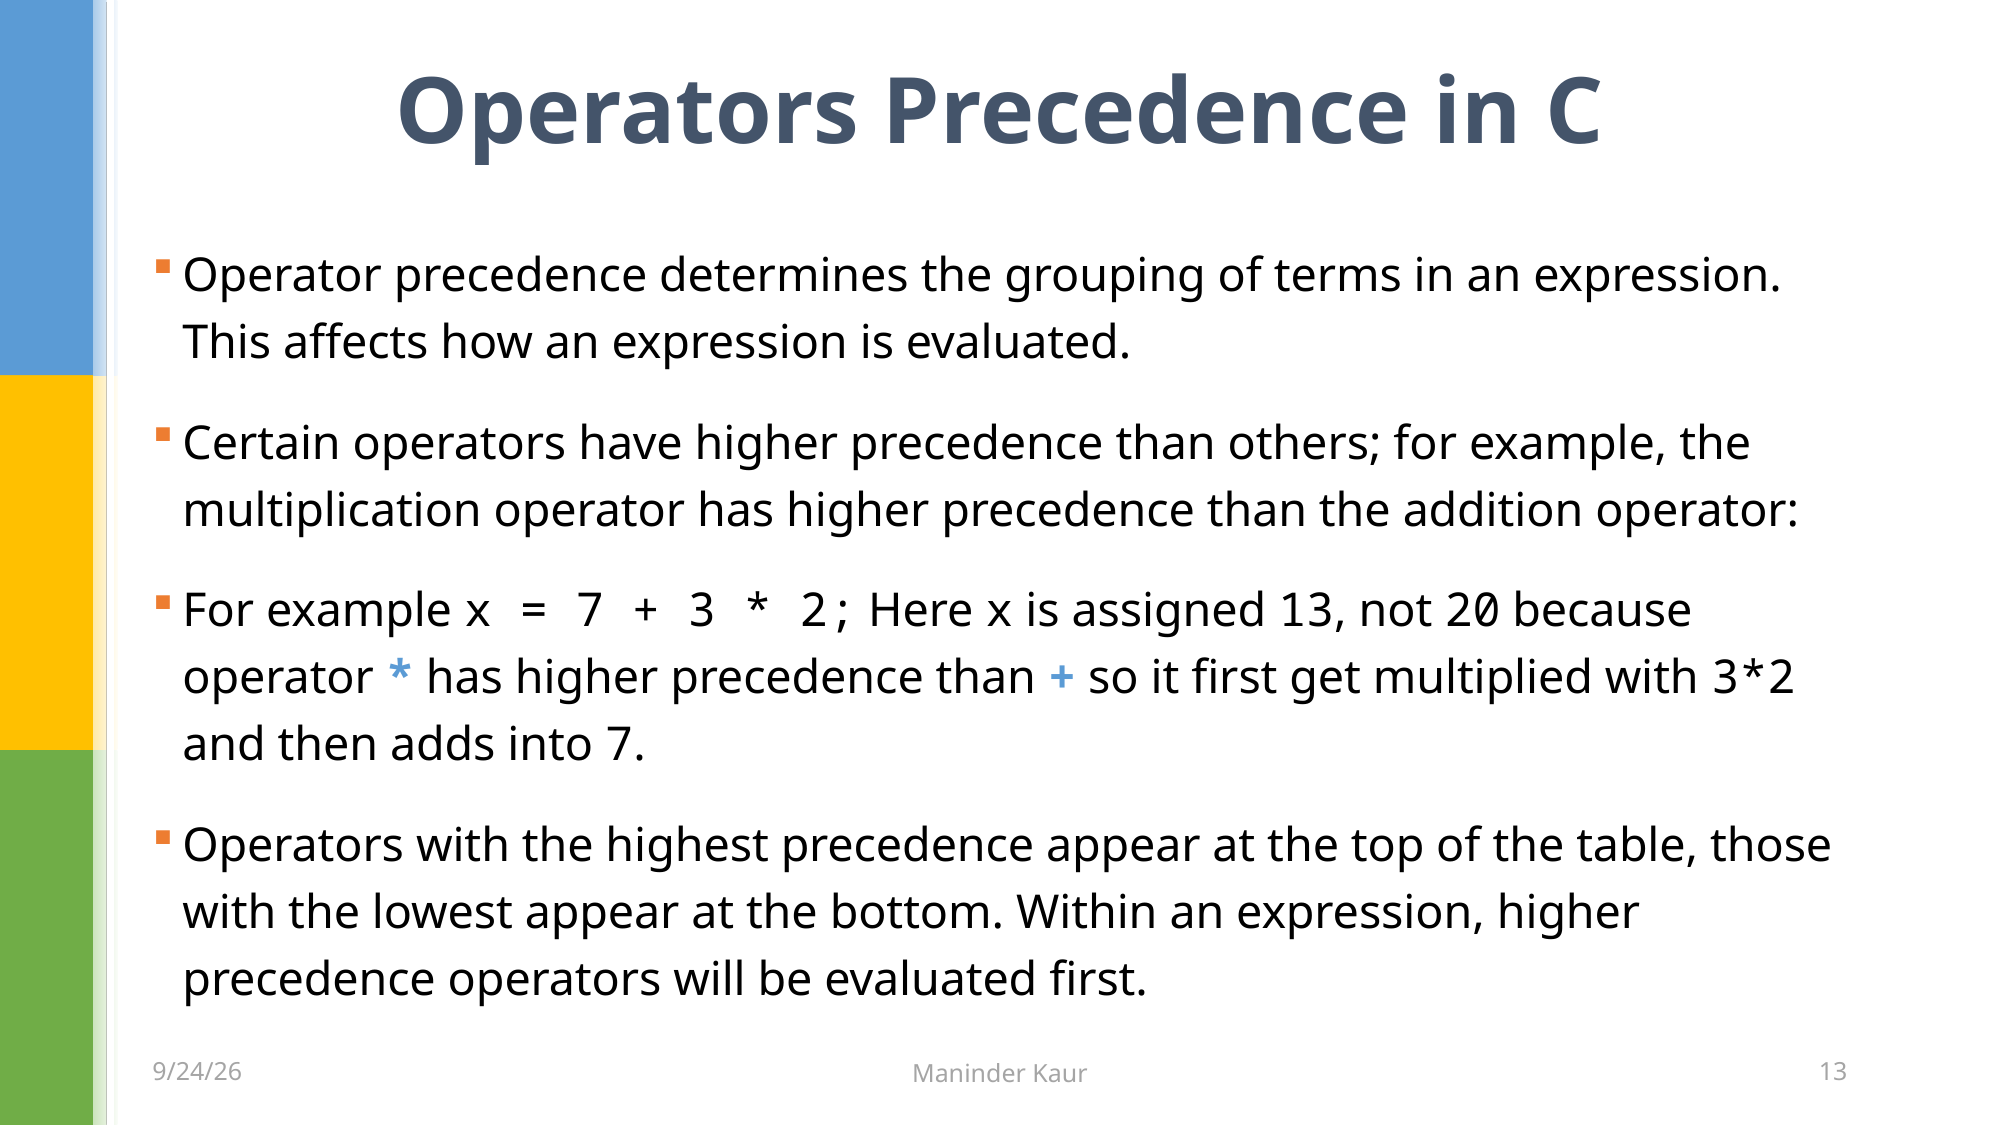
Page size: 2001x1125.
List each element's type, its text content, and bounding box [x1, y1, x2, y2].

slide_number <number> [1325, 1042, 1863, 1103]
list Operator precedence determines the grouping of terms in an expression. This affects how an expression is evaluated. Certain operators have higher precedence than others; for example, the multiplication operator has higher precedence than the addition operator: For example x = 7 + 3 * 2; Here x is assigned 13, not 20 because operator * has higher precedence than + so it first get multiplied with 3*2 and then adds into 7. Operators with the highest precedence appear at the top of the table, those with the lowest appear at the bottom. Within an expression, higher precedence operators will be evaluated first. [137, 226, 1863, 1014]
slide_number 1/21/15 [137, 1042, 675, 1103]
title Operators Precedence in C [137, 25, 1863, 190]
footer Maninder Kaur [762, 1042, 1238, 1103]
